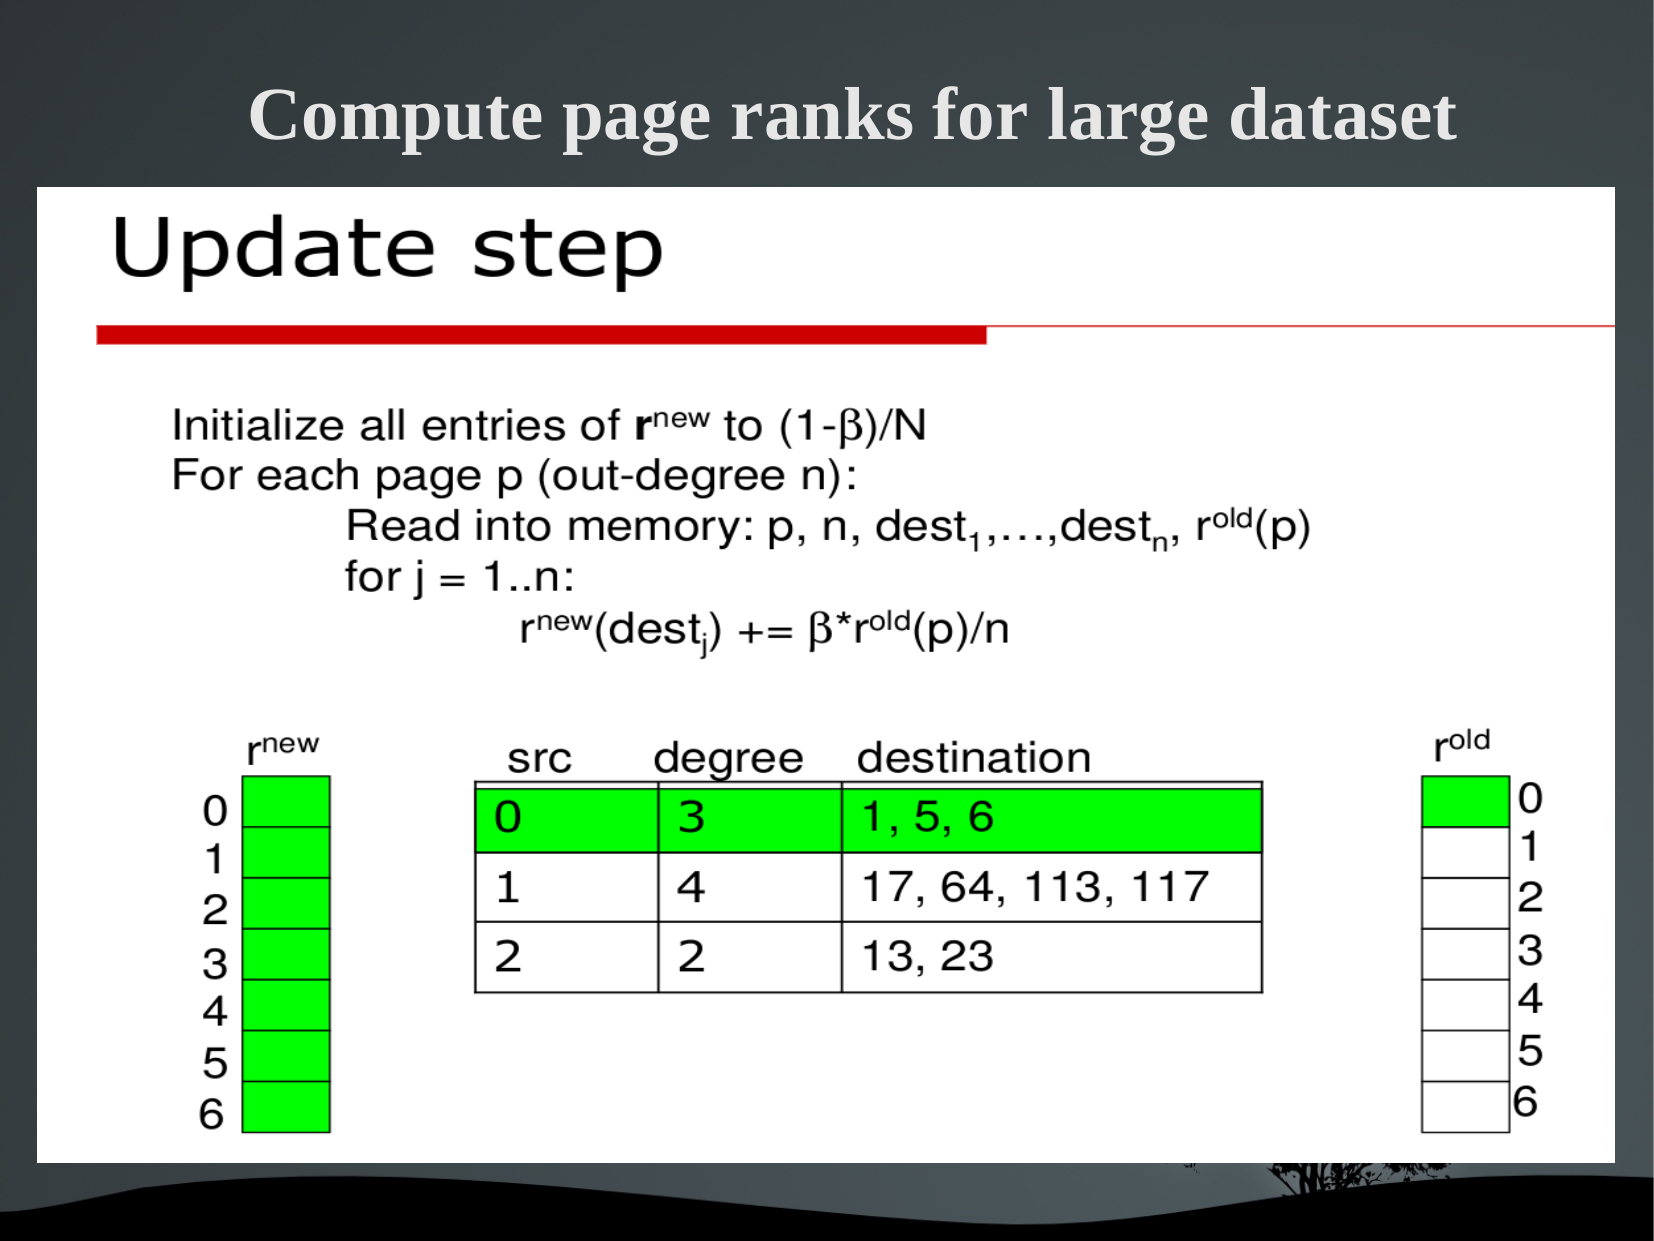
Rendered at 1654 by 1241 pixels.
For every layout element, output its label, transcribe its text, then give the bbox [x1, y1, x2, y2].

title Compute page ranks for large dataset [95, 10, 1584, 187]
picture [0, 0, 1654, 1241]
